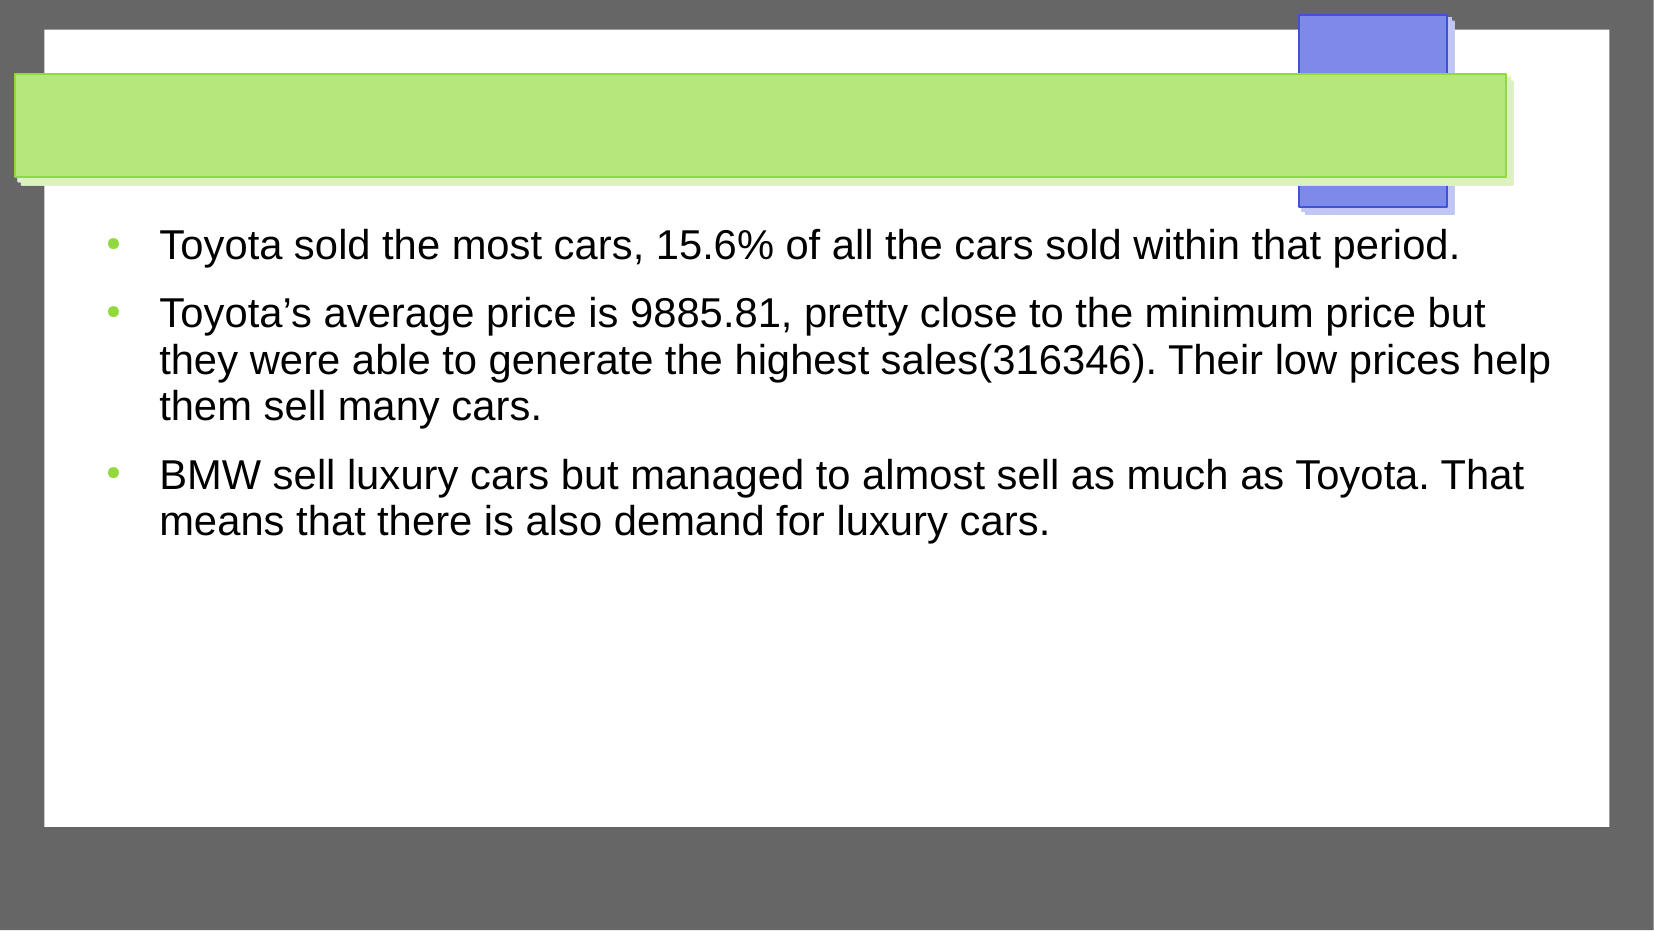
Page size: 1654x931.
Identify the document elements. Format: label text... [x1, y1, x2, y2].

list Toyota sold the most cars, 15.6% of all the cars sold within that period. Toyota’s average price is 9885.81, pretty close to the minimum price but they were able to generate the highest sales(316346). Their low prices help them sell many cars. BMW sell luxury cars but managed to almost sell as much as Toyota. That means that there is also demand for luxury cars. [88, 221, 1565, 813]
